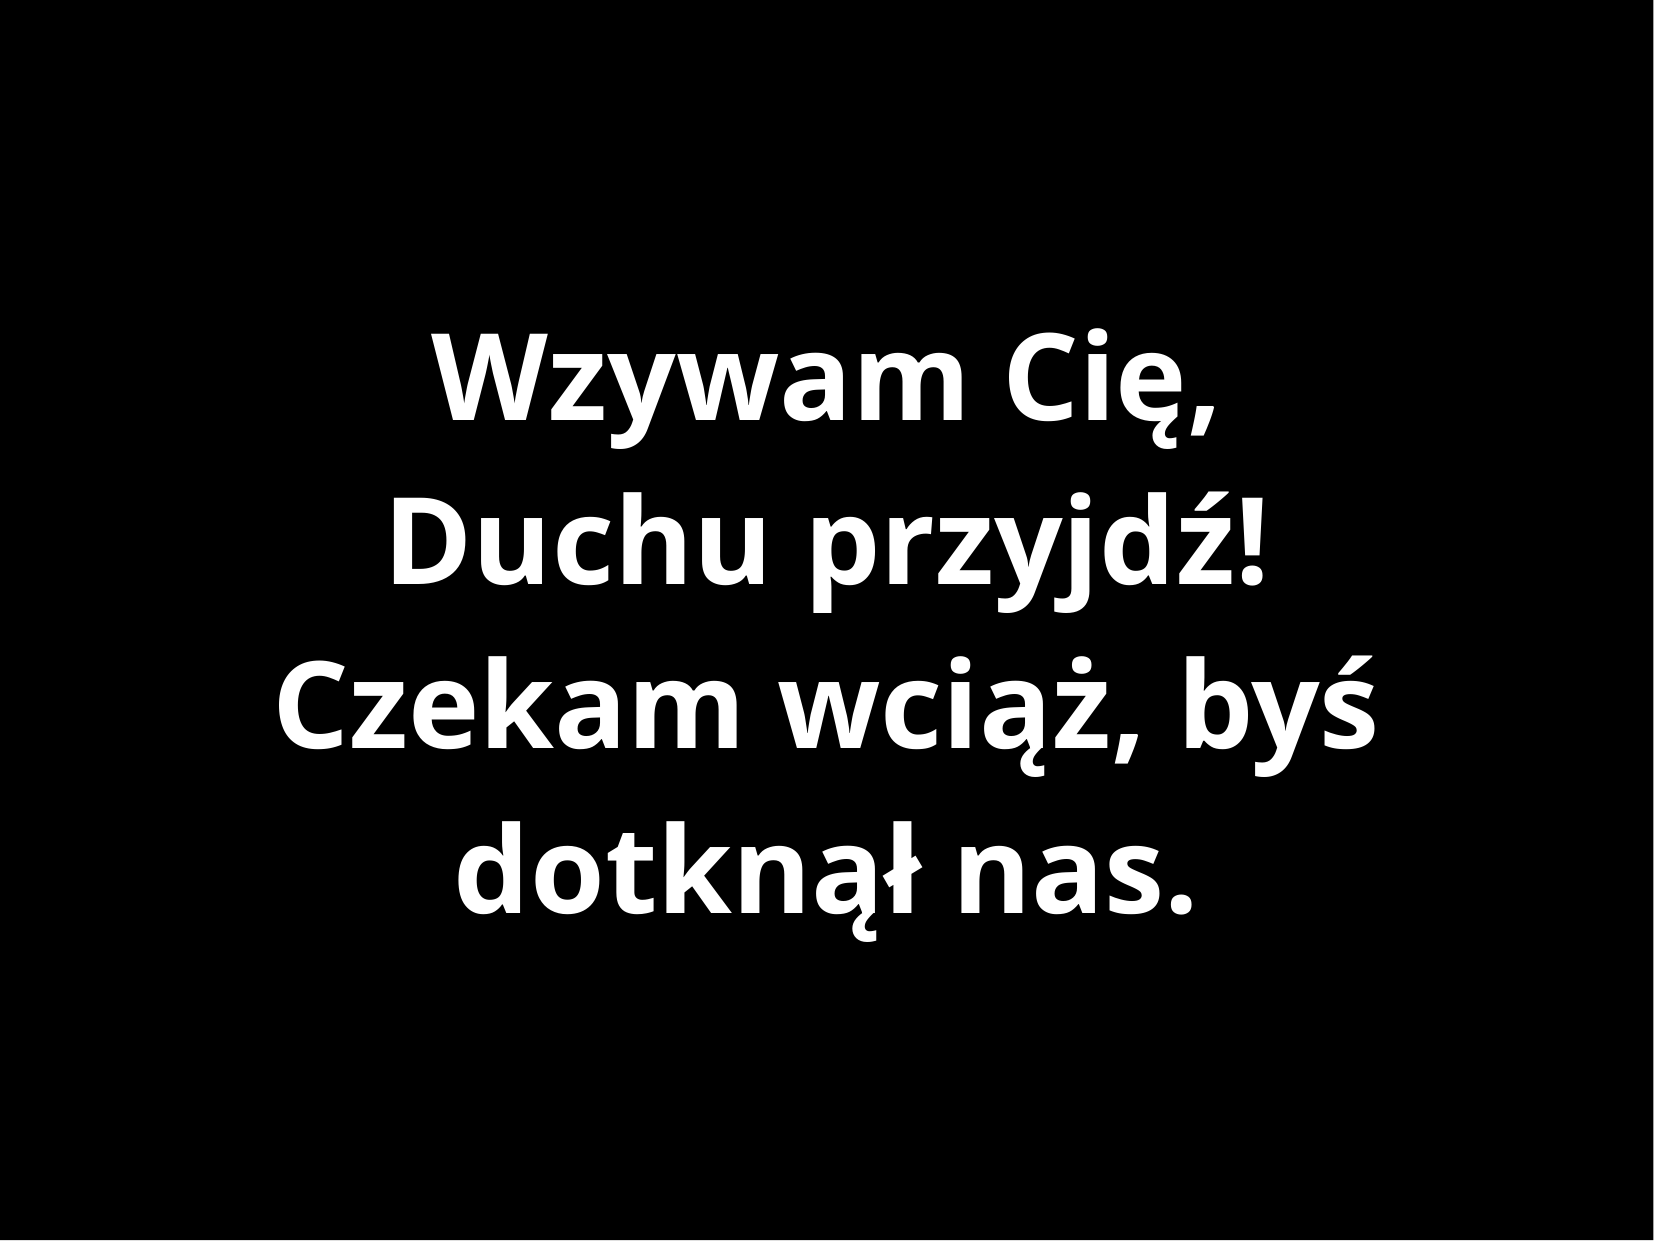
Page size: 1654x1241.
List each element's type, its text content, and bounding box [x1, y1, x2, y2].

title Wzywam Cię, Duchu przyjdź! Czekam wciąż, byś dotknął nas. [0, 0, 1654, 1241]
